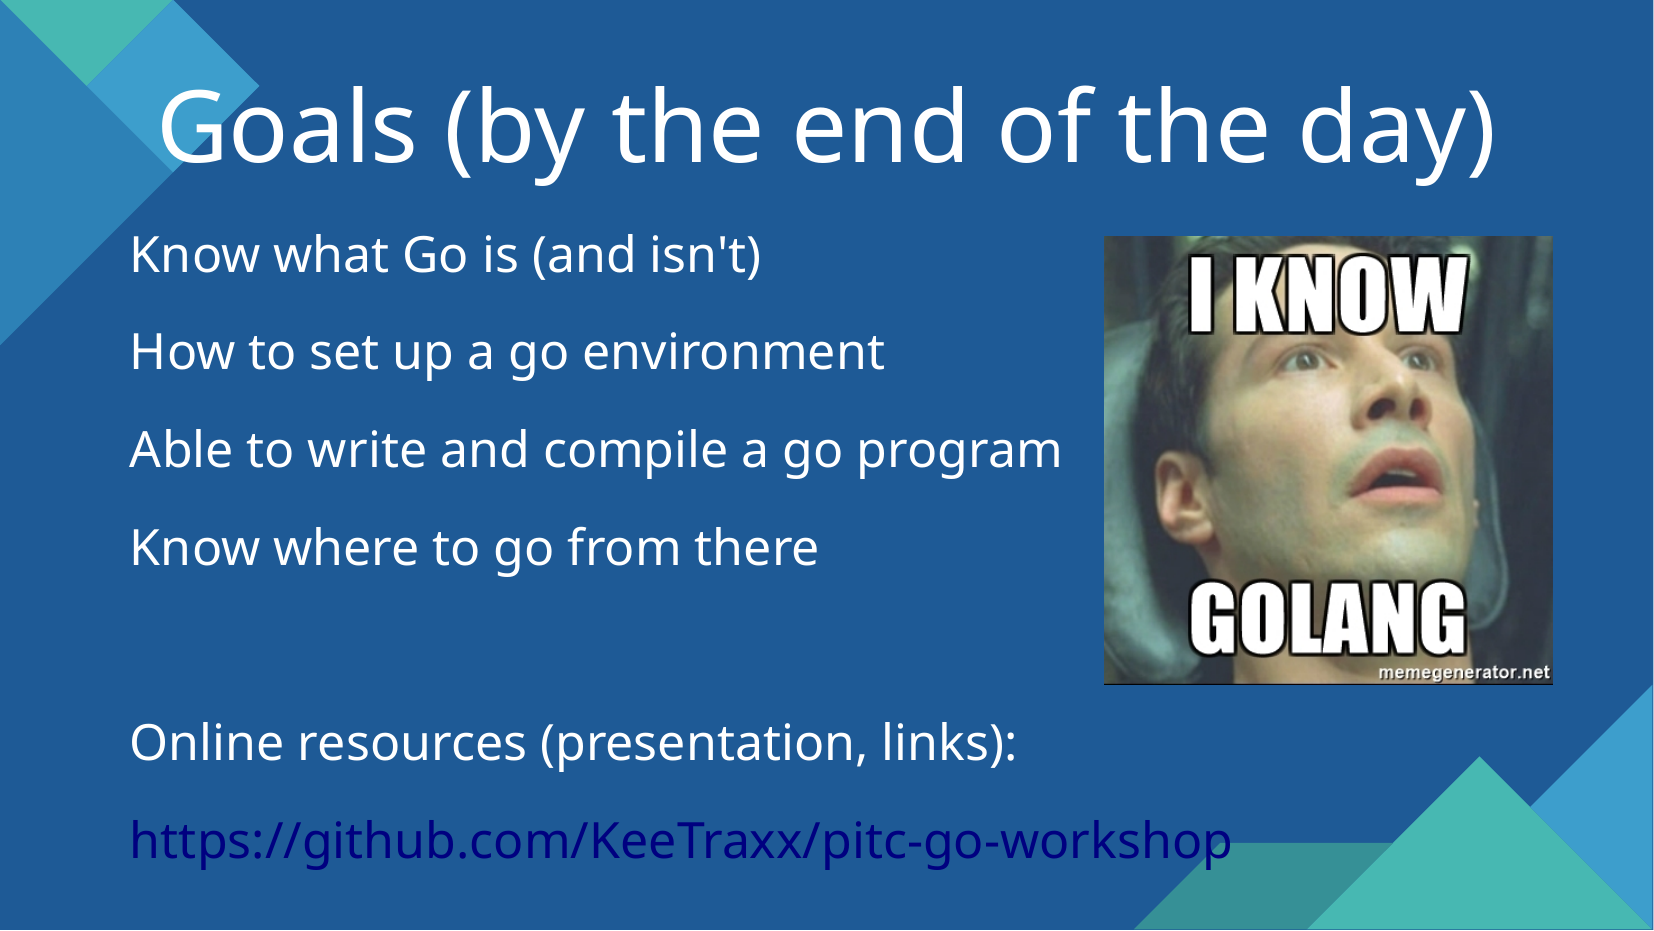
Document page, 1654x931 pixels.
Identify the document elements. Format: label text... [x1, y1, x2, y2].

picture [1104, 236, 1553, 685]
list Know what Go is (and isn't) How to set up a go environment Able to write and compile a go program Know where to go from there Online resources (presentation, links): https://github.com/KeeTraxx/pitc-go-workshop [59, 218, 1595, 768]
title Goals (by the end of the day) [59, 58, 1595, 190]
